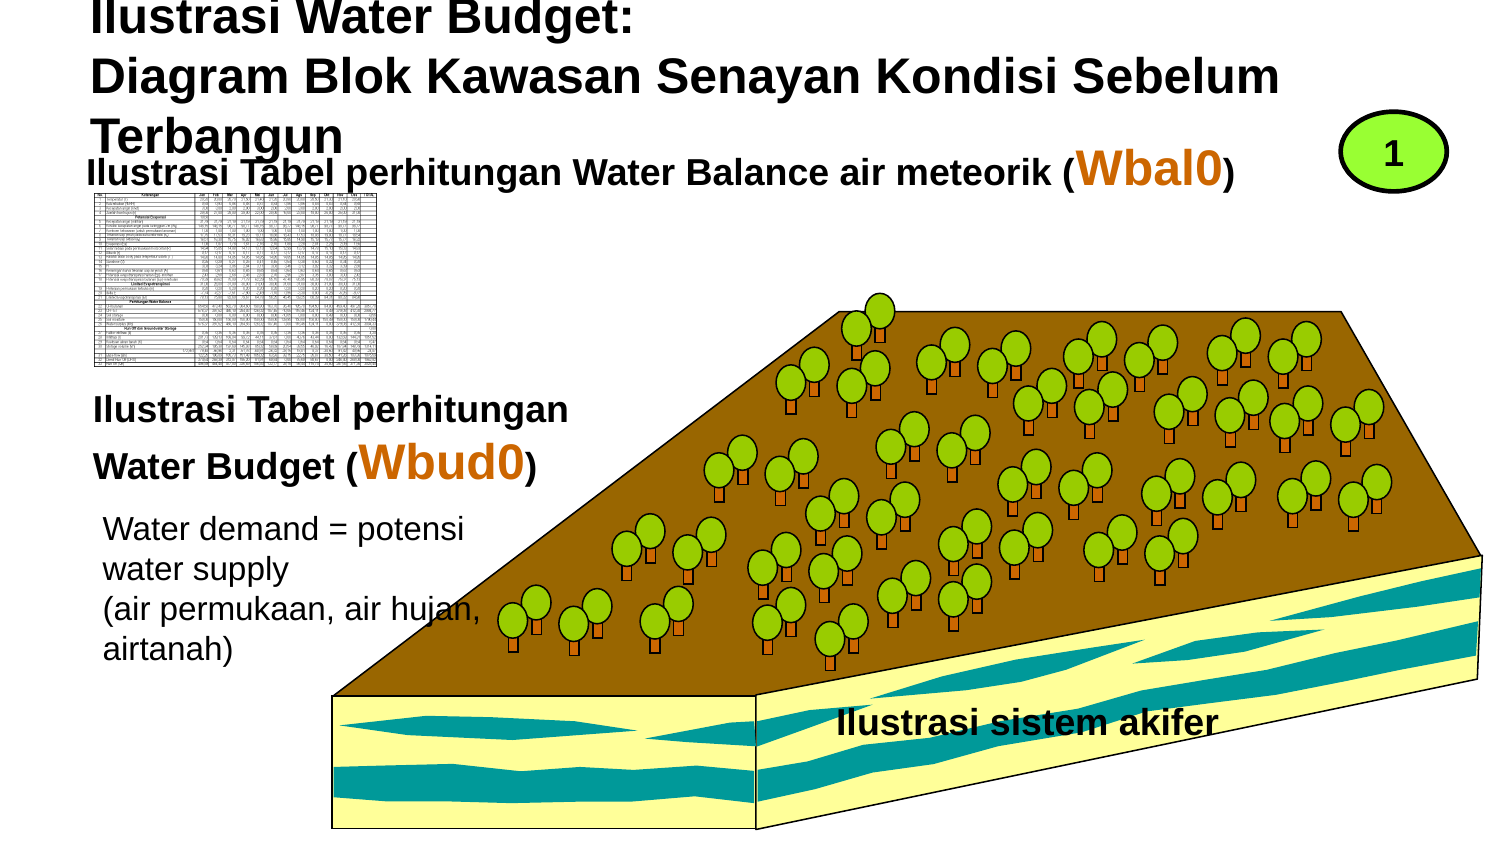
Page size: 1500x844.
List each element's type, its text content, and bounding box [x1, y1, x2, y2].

text_box [332, 293, 1483, 830]
text_box Ilustrasi sistem akifer [821, 690, 1234, 736]
text_box Water demand = potensi water supply (air permukaan, air hujan, airtanah)‏ [87, 499, 506, 631]
text_box Ilustrasi Tabel perhitungan Water Balance air meteorik (Wbal0)‏ [71, 127, 1255, 185]
picture [94, 193, 377, 367]
text_box Ilustrasi Tabel perhitungan Water Budget (Wbud0)‏ [78, 376, 599, 468]
text_box Ilustrasi Water Budget: Diagram Blok Kawasan Senayan Kondisi Sebelum Terbangun [75, 22, 1430, 125]
text_box 1 [1340, 111, 1447, 192]
